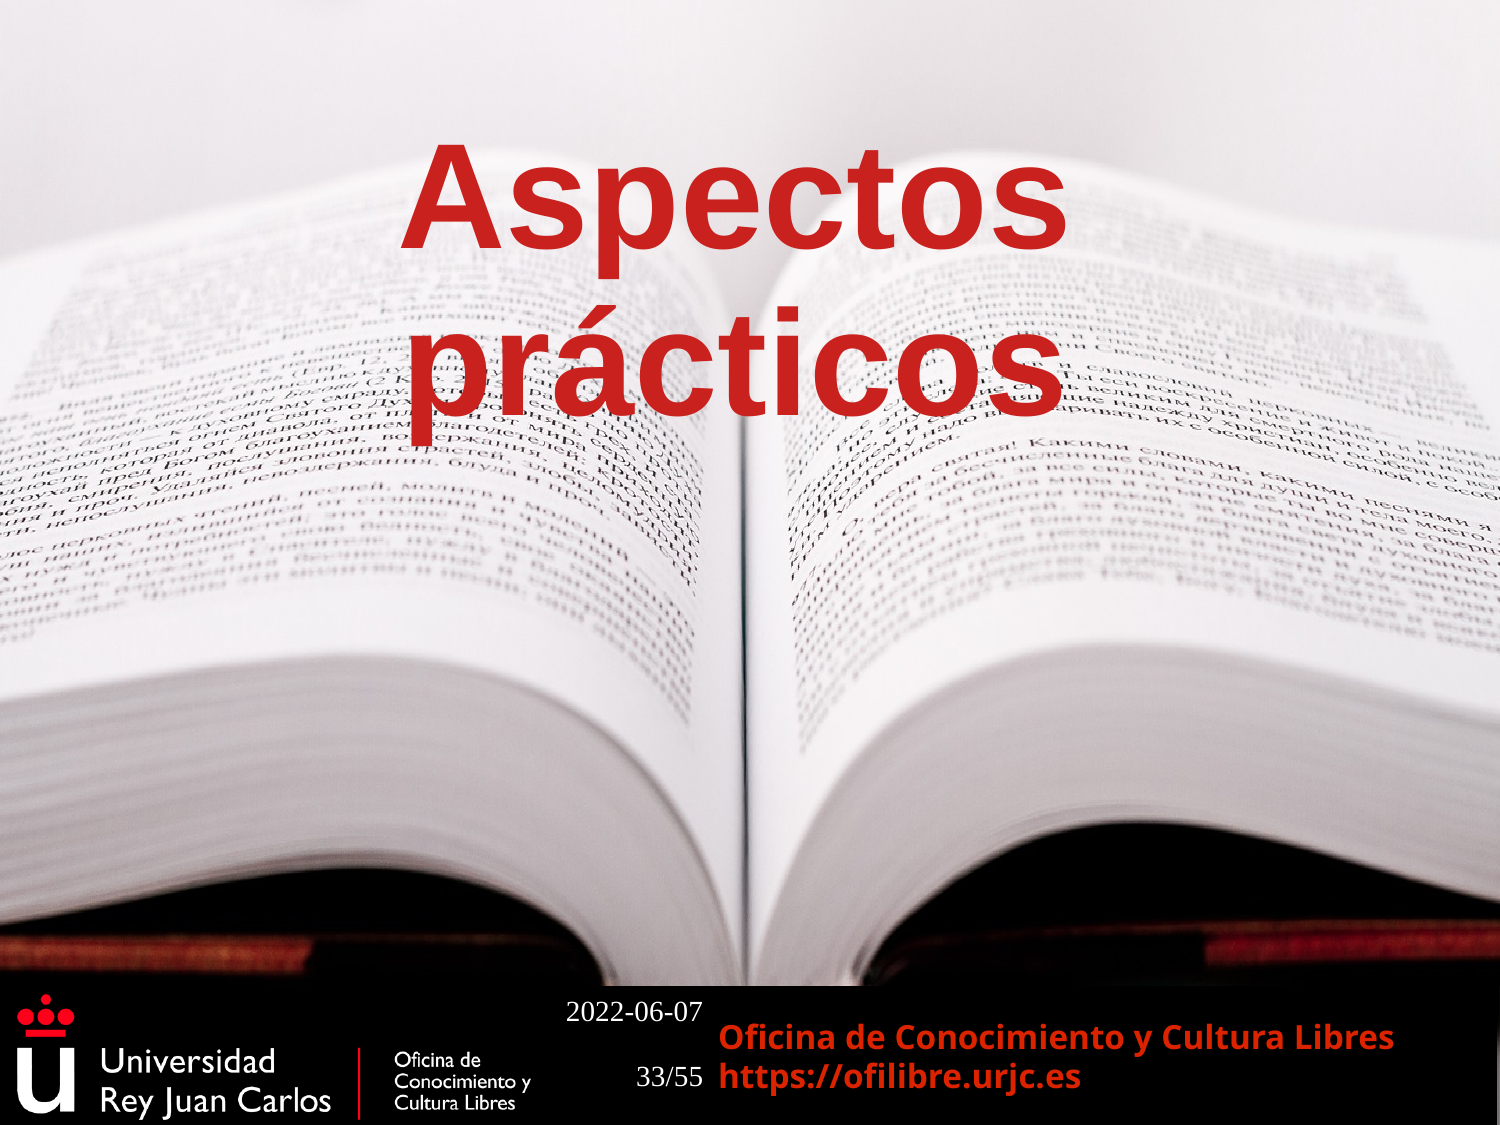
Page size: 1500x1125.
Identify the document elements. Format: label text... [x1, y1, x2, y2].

picture [17, 994, 531, 1120]
picture [0, 0, 1500, 1125]
text_box Aspectos prácticos [120, 104, 1351, 455]
title [75, 389, 1425, 578]
